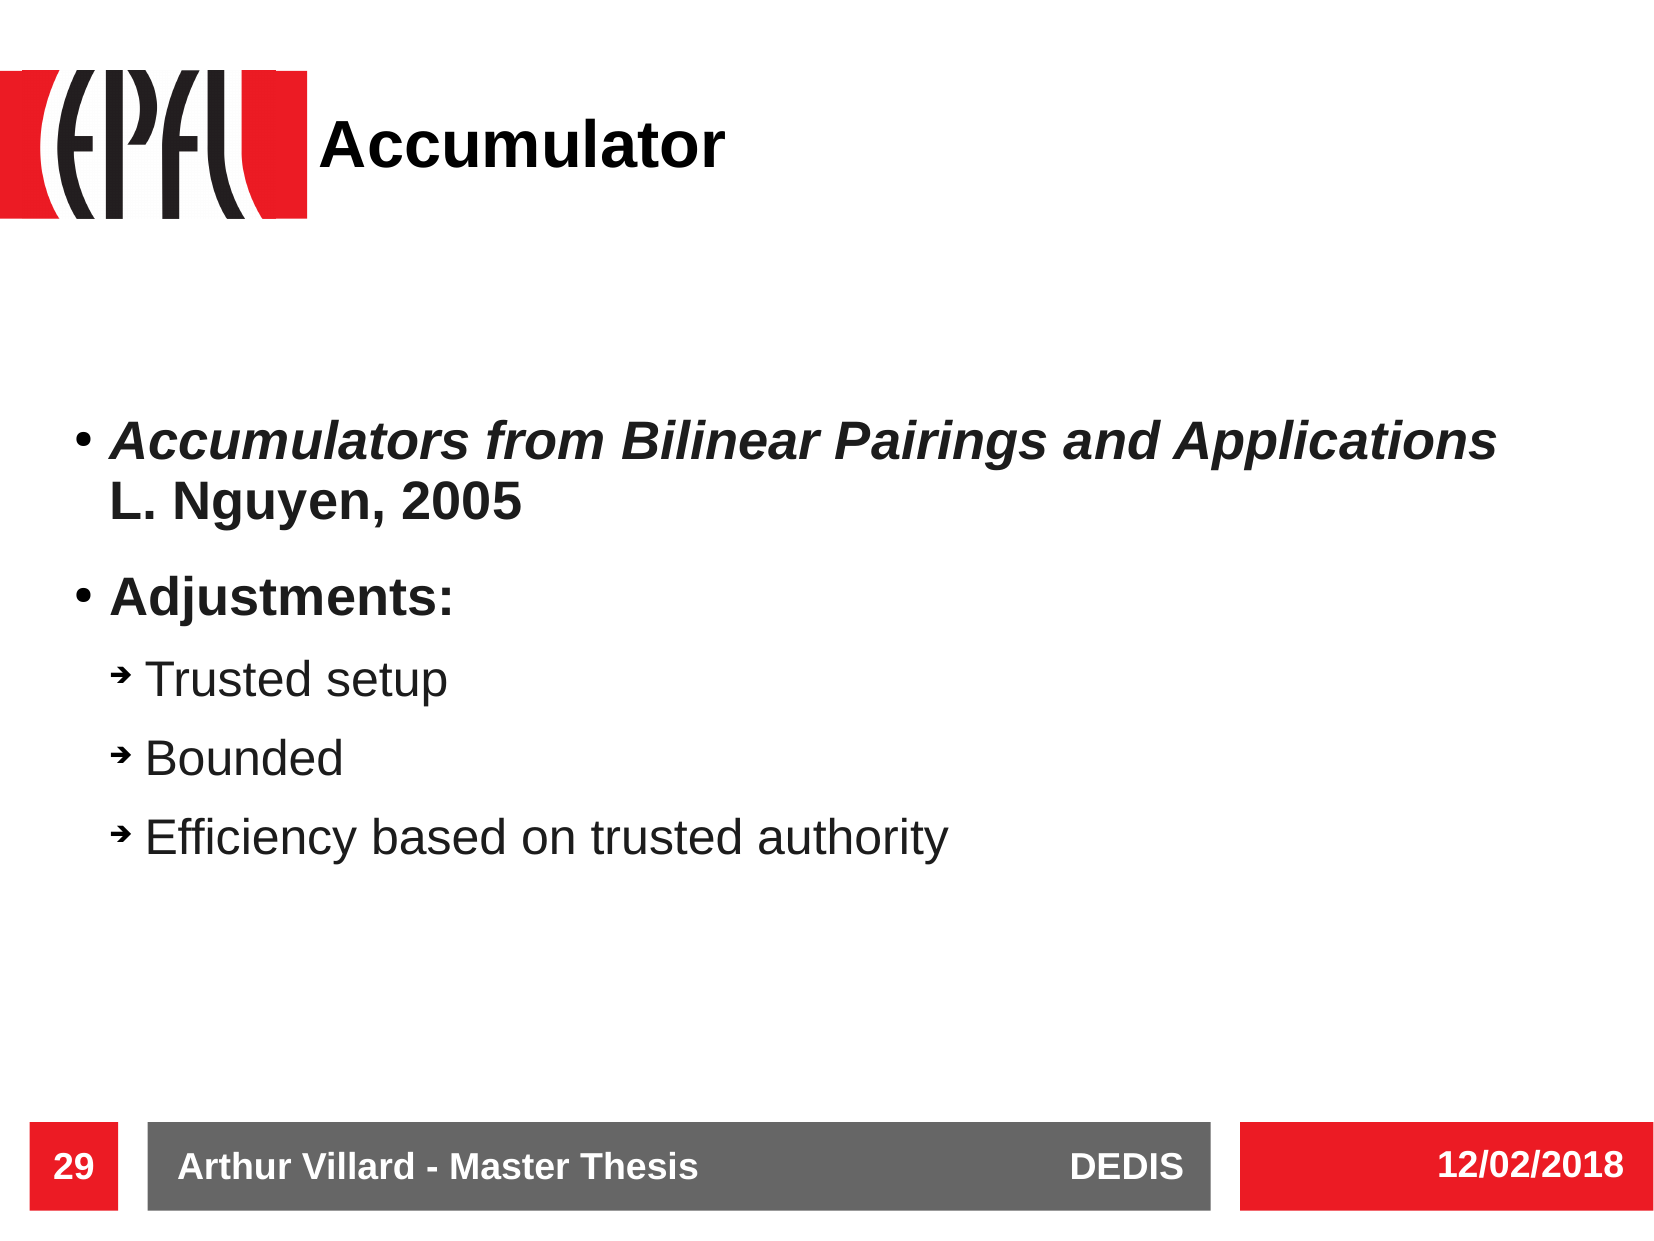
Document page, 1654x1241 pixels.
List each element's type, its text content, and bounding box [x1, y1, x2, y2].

title Accumulator [318, 70, 1565, 219]
list Accumulators from Bilinear Pairings and Applications L. Nguyen, 2005 Adjustments: Trusted setup Bounded Efficiency based on trusted authority [73, 227, 1580, 1048]
picture [22, 70, 276, 219]
